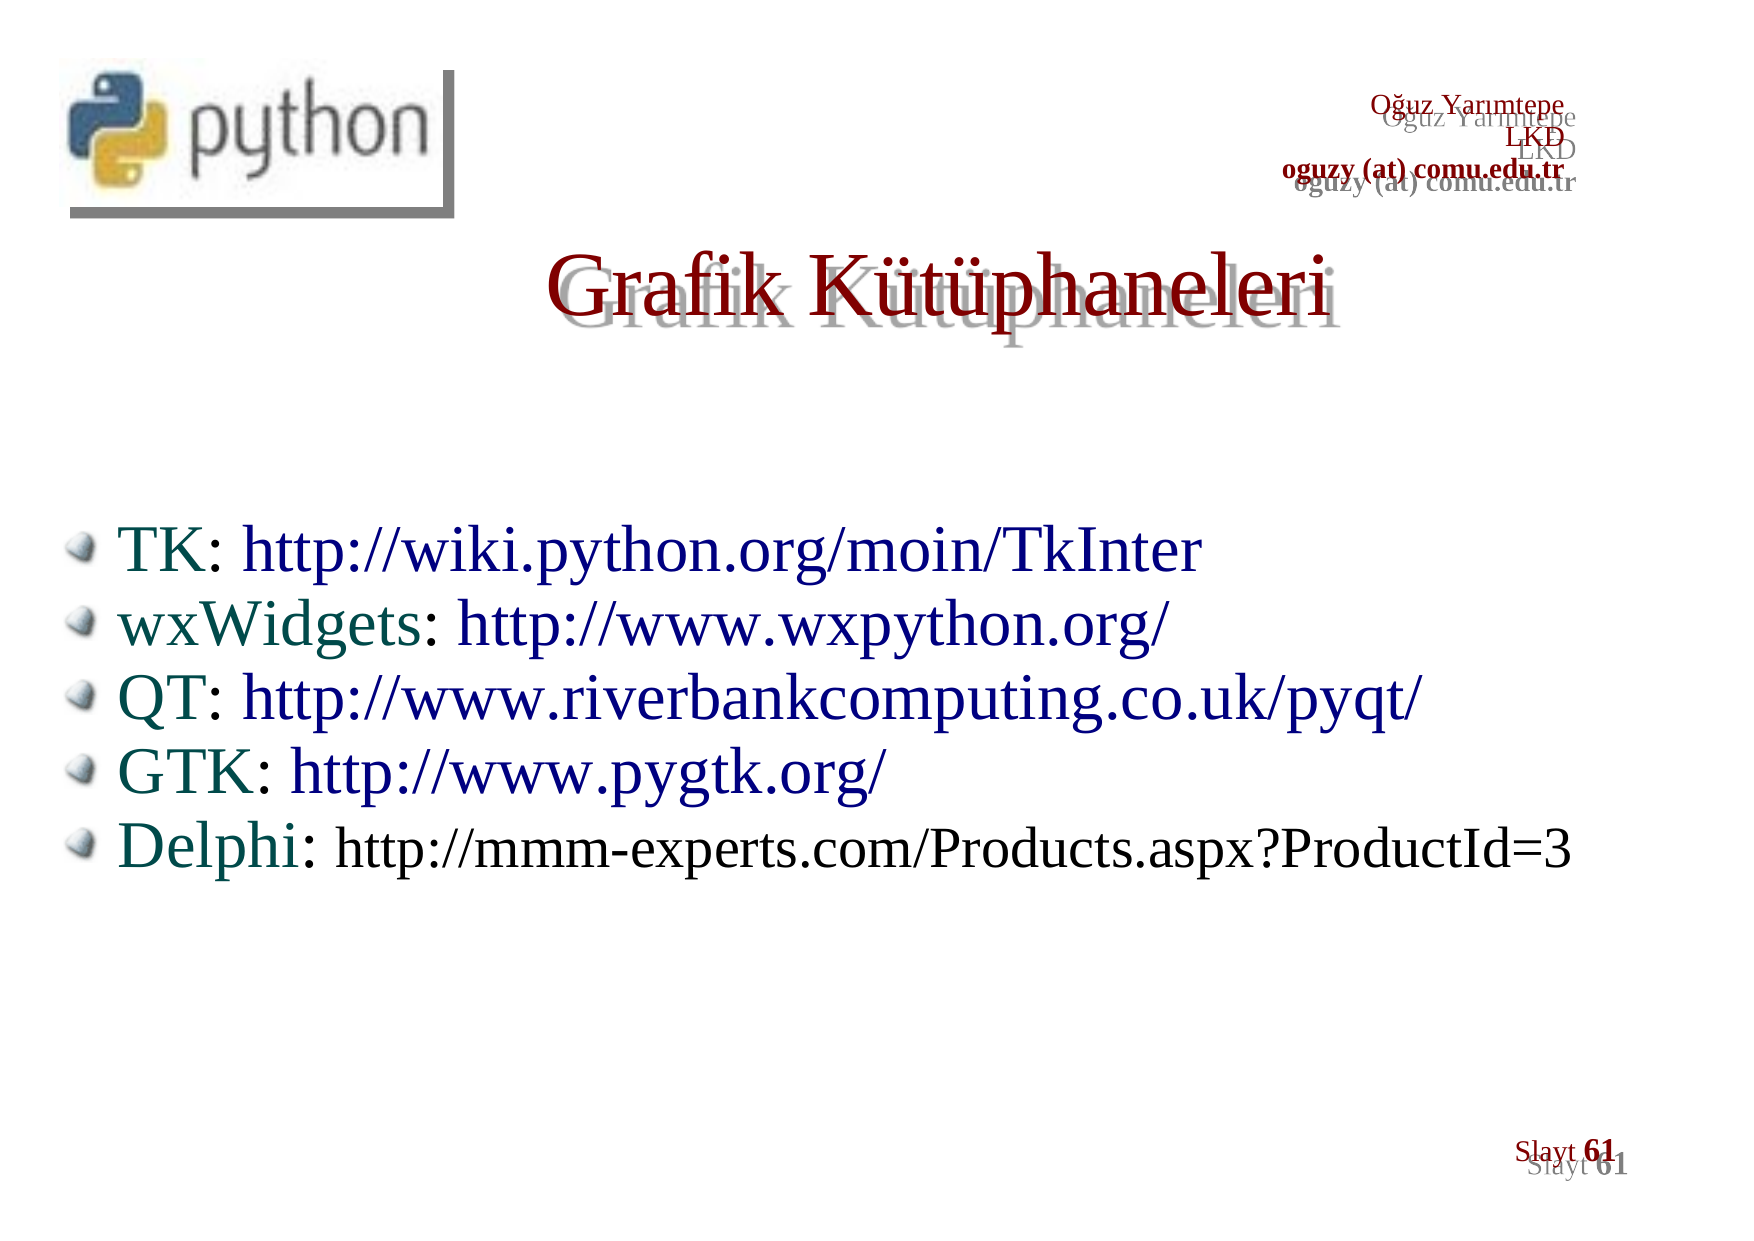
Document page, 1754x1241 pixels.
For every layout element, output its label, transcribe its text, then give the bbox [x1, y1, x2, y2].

title Grafik Kütüphaneleri [194, 214, 1684, 355]
subtitle TK: http://wiki.python.org/moin/TkInter wxWidgets: http://www.wxpython.org/ QT: http://www.riverbankcomputing.co.uk/pyqt/ GTK: http://www.pygtk.org/ Delphi: http://mmm-experts.com/Products.aspx?ProductId=3 [59, 360, 1695, 1034]
picture [59, 58, 443, 207]
